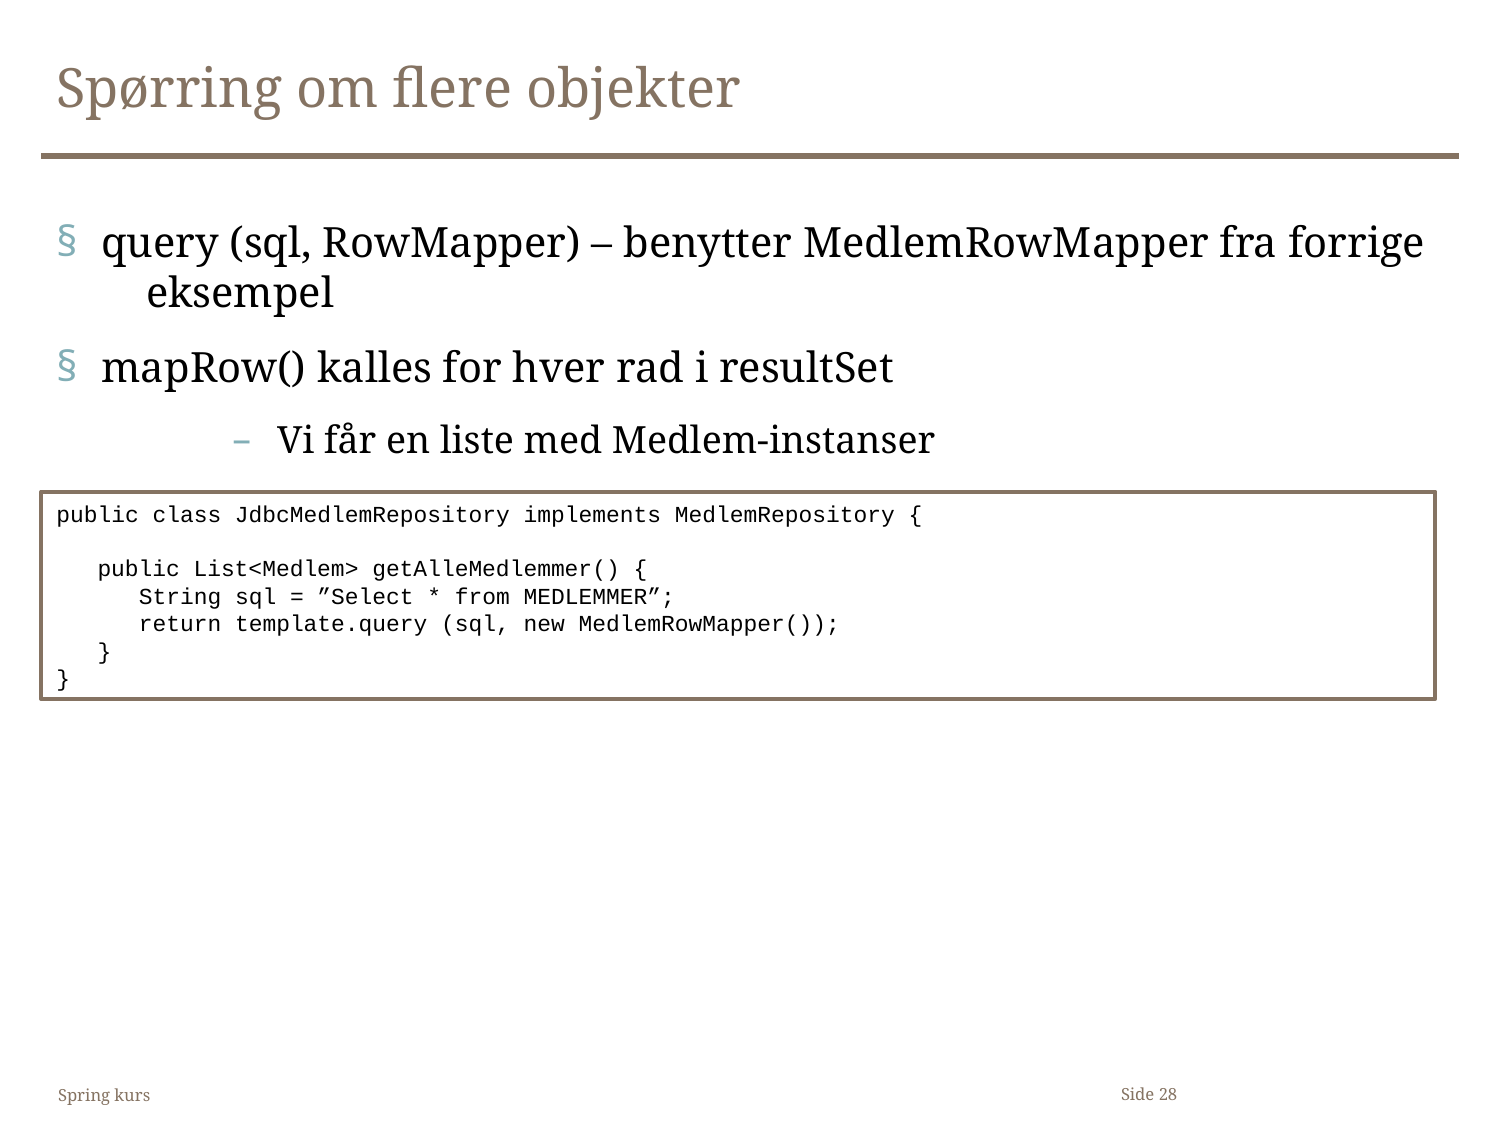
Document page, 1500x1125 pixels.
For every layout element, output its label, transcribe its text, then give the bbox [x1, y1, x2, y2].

text_box public class JdbcMedlemRepository implements MedlemRepository { public List<Medlem> getAlleMedlemmer() { String sql = ”Select * from MEDLEMMER”; return template.query (sql, new MedlemRowMapper()); } } [41, 491, 1436, 699]
list query (sql, RowMapper) – benytter MedlemRowMapper fra forrige eksempel mapRow() kalles for hver rad i resultSet Vi får en liste med Medlem-instanser [41, 208, 1455, 1005]
text_box Spring kurs [43, 1065, 751, 1125]
text_box Side <number> [1105, 1065, 1457, 1125]
title Spørring om flere objekter [40, 27, 1459, 146]
